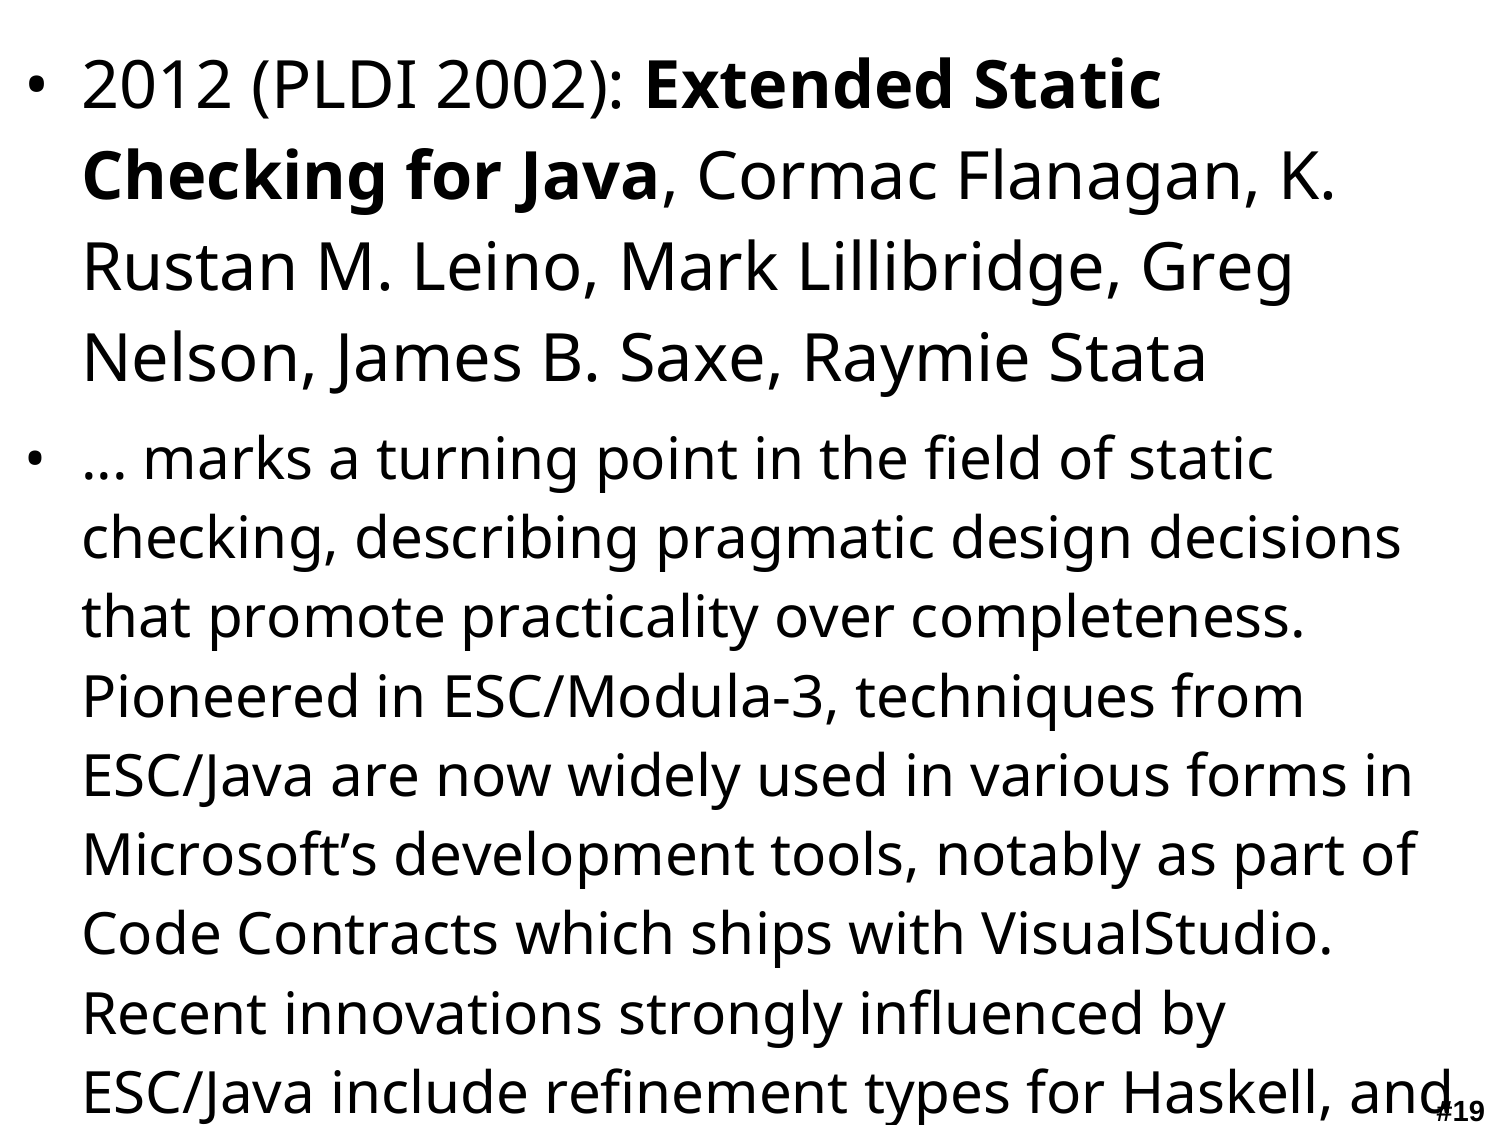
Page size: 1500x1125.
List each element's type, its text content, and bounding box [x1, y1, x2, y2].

list 2012 (PLDI 2002): Extended Static Checking for Java, Cormac Flanagan, K. Rustan M. Leino, Mark Lillibridge, Greg Nelson, James B. Saxe, Raymie Stata ... marks a turning point in the field of static checking, describing pragmatic design decisions that promote practicality over completeness. Pioneered in ESC/Modula-3, techniques from ESC/Java are now widely used in various forms in Microsoft’s development tools, notably as part of Code Contracts which ships with VisualStudio. Recent innovations strongly influenced by ESC/Java include refinement types for Haskell, and verification of Eiffel programs. [24, 37, 1476, 1101]
